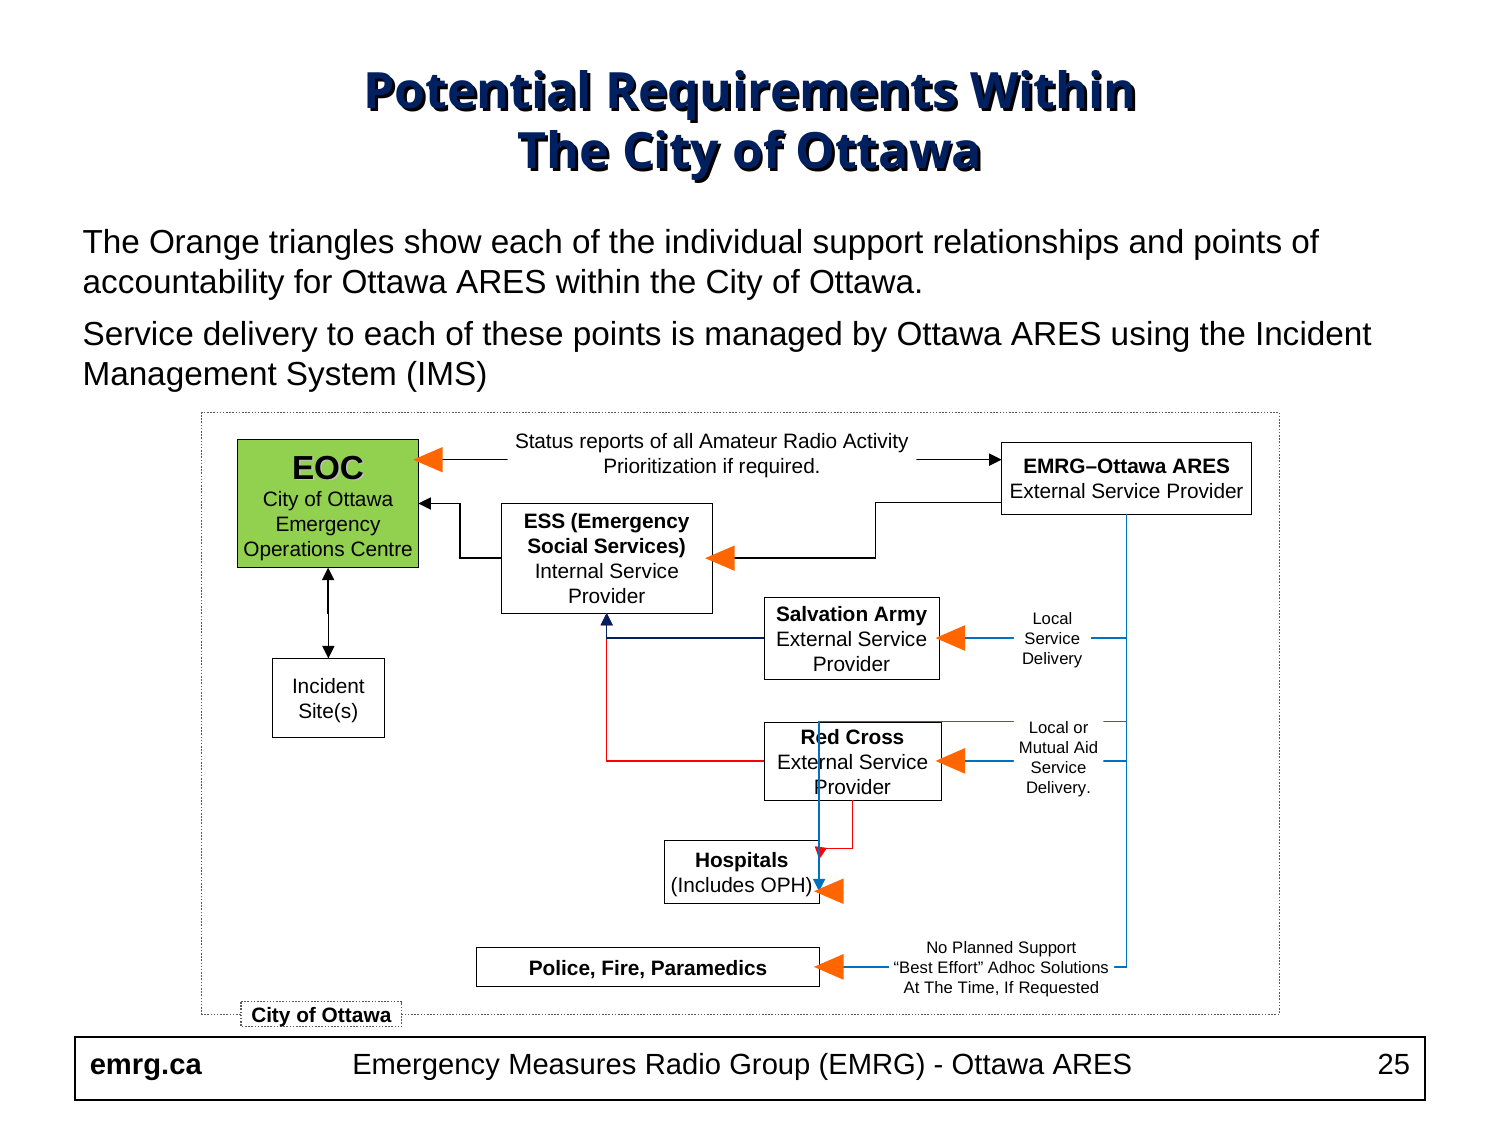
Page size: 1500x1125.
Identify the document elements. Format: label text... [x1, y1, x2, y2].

text_box Red Cross External Service Provider [764, 721, 818, 800]
title Potential Requirements Within The City of Ottawa [75, 24, 1426, 213]
text_box Red Cross External Service Provider [820, 722, 941, 800]
text_box City of Ottawa [241, 1001, 402, 1027]
text_box [940, 628, 964, 648]
text_box Hospitals (Includes OPH) [664, 840, 820, 904]
text_box Incident Site(s) [272, 658, 385, 738]
text_box [819, 881, 842, 901]
text_box [418, 450, 441, 470]
text_box EMRG–Ottawa ARES External Service Provider [1001, 442, 1252, 515]
text_box Emergency Measures Radio Group (EMRG) - Ottawa ARES [247, 1037, 1238, 1103]
text_box <number> [1246, 1037, 1426, 1103]
text_box The Orange triangles show each of the individual support relationships and points of accountability for Ottawa ARES within the City of Ottawa. Service delivery to each of these points is managed by Ottawa ARES using the Incident Management System (IMS) [67, 212, 1393, 401]
text_box [710, 548, 733, 568]
text_box Salvation Army External Service Provider [763, 596, 939, 679]
text_box Local or Mutual Aid Service Delivery. [1013, 717, 1104, 798]
text_box Status reports of all Amateur Radio Activity Prioritization if required. [507, 427, 917, 478]
text_box Police, Fire, Paramedics [476, 947, 820, 987]
text_box [819, 957, 842, 977]
text_box ESS (Emergency Social Services) Internal Service Provider [501, 502, 712, 613]
text_box No Planned Support “Best Effort” Adhoc Solutions At The Time, If Requested [889, 929, 1115, 1005]
text_box Local Service Delivery [1013, 607, 1091, 668]
text_box [940, 751, 964, 771]
text_box EOC City of Ottawa Emergency Operations Centre [237, 439, 419, 568]
